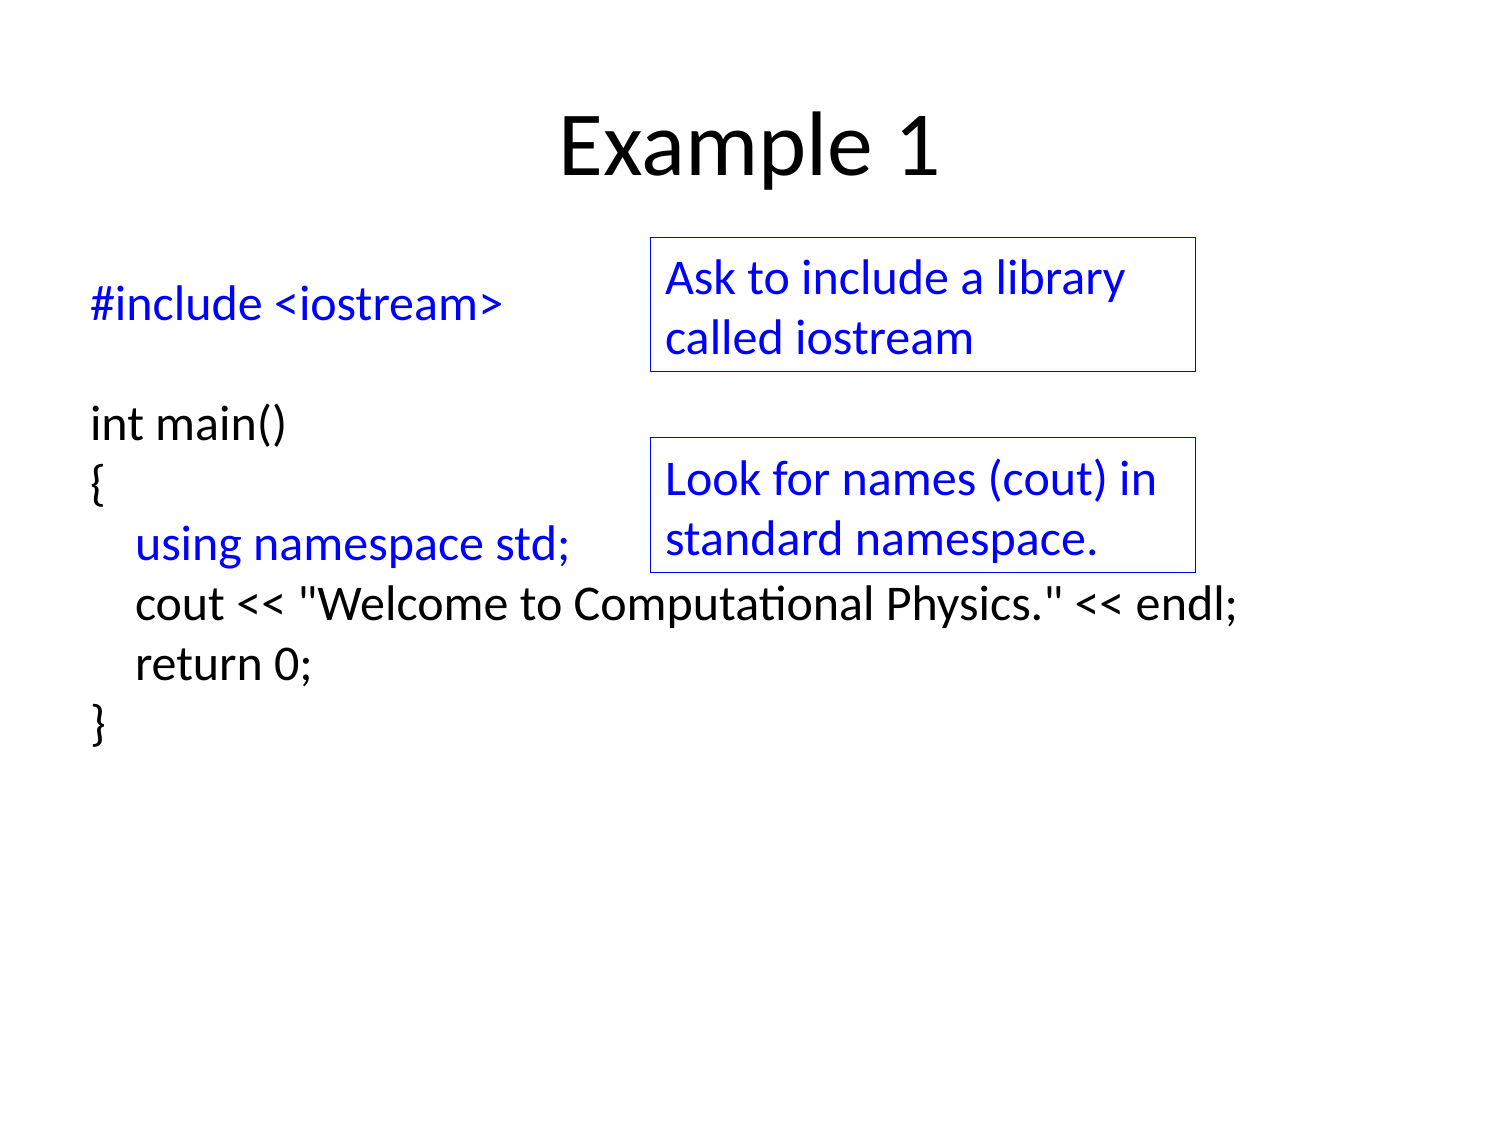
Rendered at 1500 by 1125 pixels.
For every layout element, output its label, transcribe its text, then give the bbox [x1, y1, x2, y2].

title Example 1 [75, 45, 1425, 233]
list #include <iostream> int main() { using namespace std; cout << "Welcome to Computational Physics." << endl; return 0; } [75, 262, 1425, 1005]
text_box Ask to include a library called iostream [650, 237, 1196, 372]
text_box Look for names (cout) in standard namespace. [650, 437, 1196, 573]
